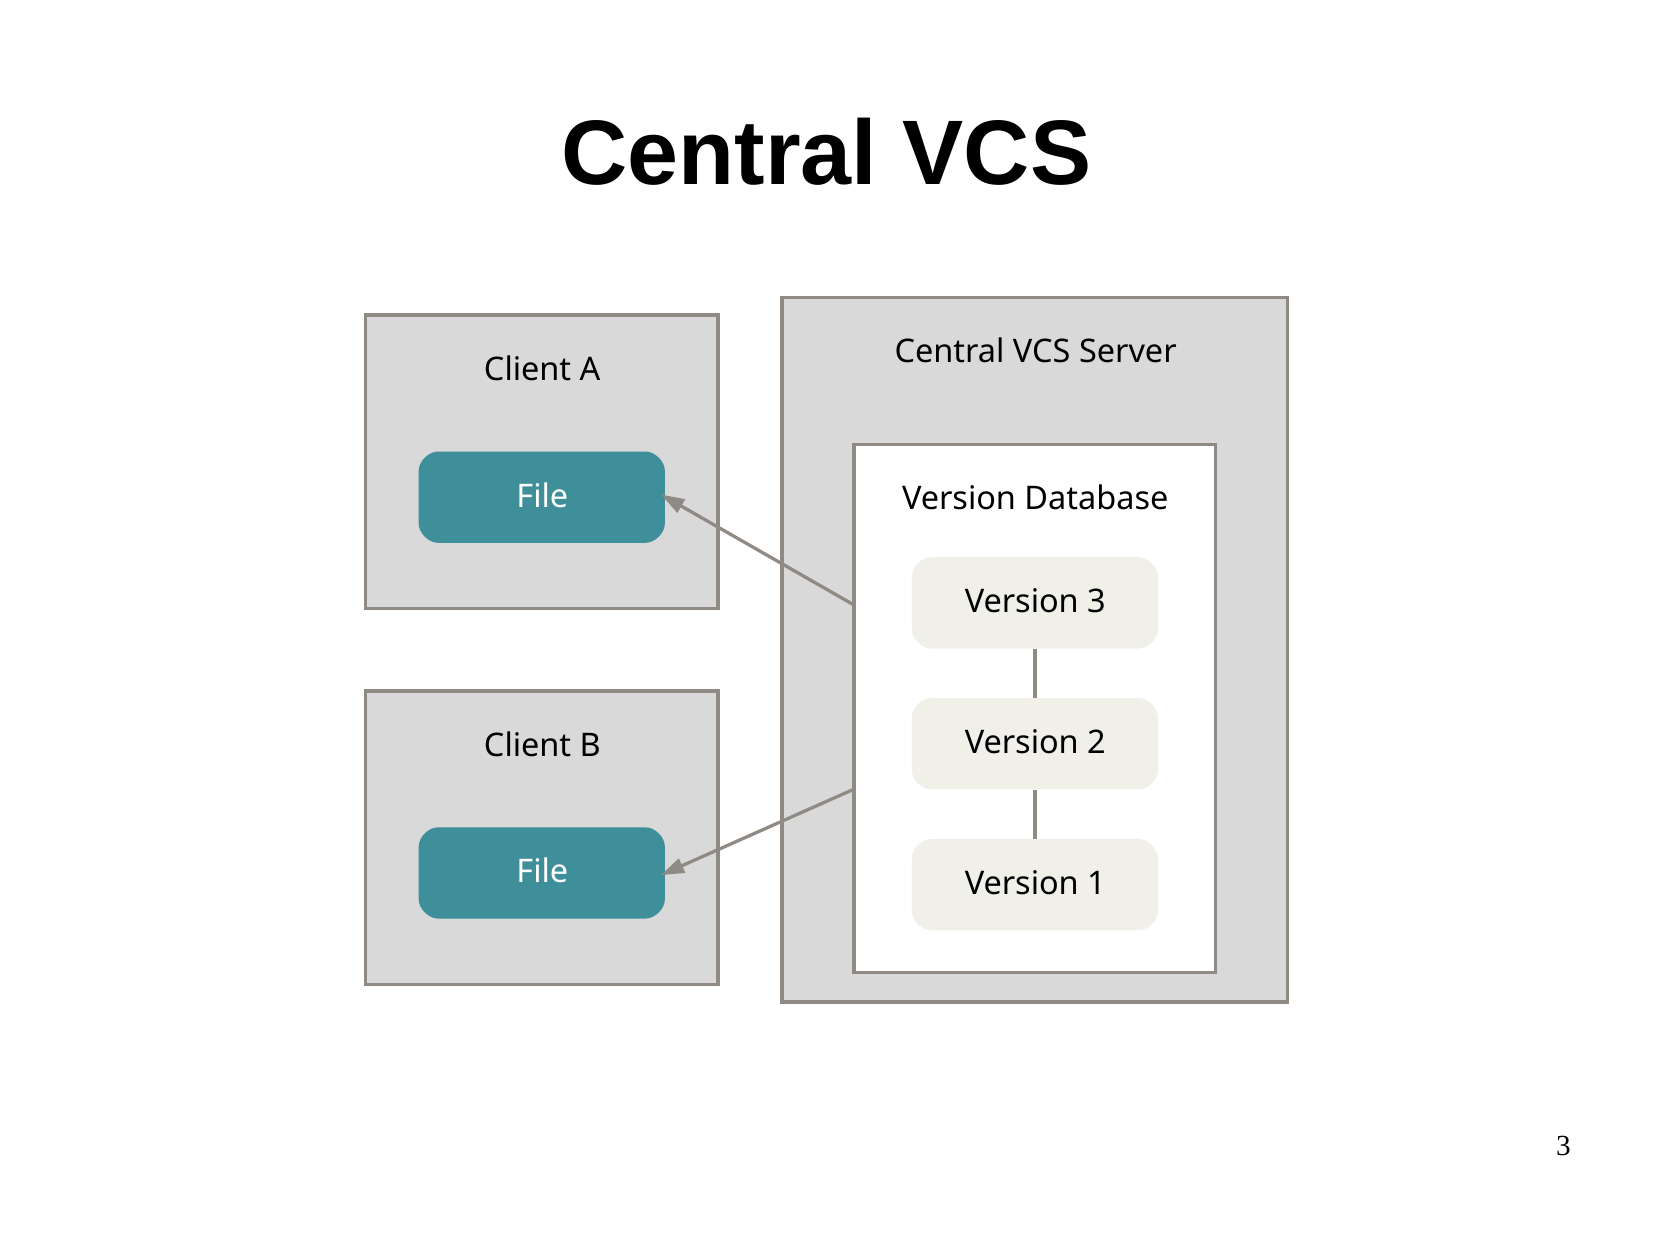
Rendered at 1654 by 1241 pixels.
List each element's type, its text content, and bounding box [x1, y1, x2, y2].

picture [358, 290, 1295, 1010]
title Central VCS [82, 49, 1571, 257]
